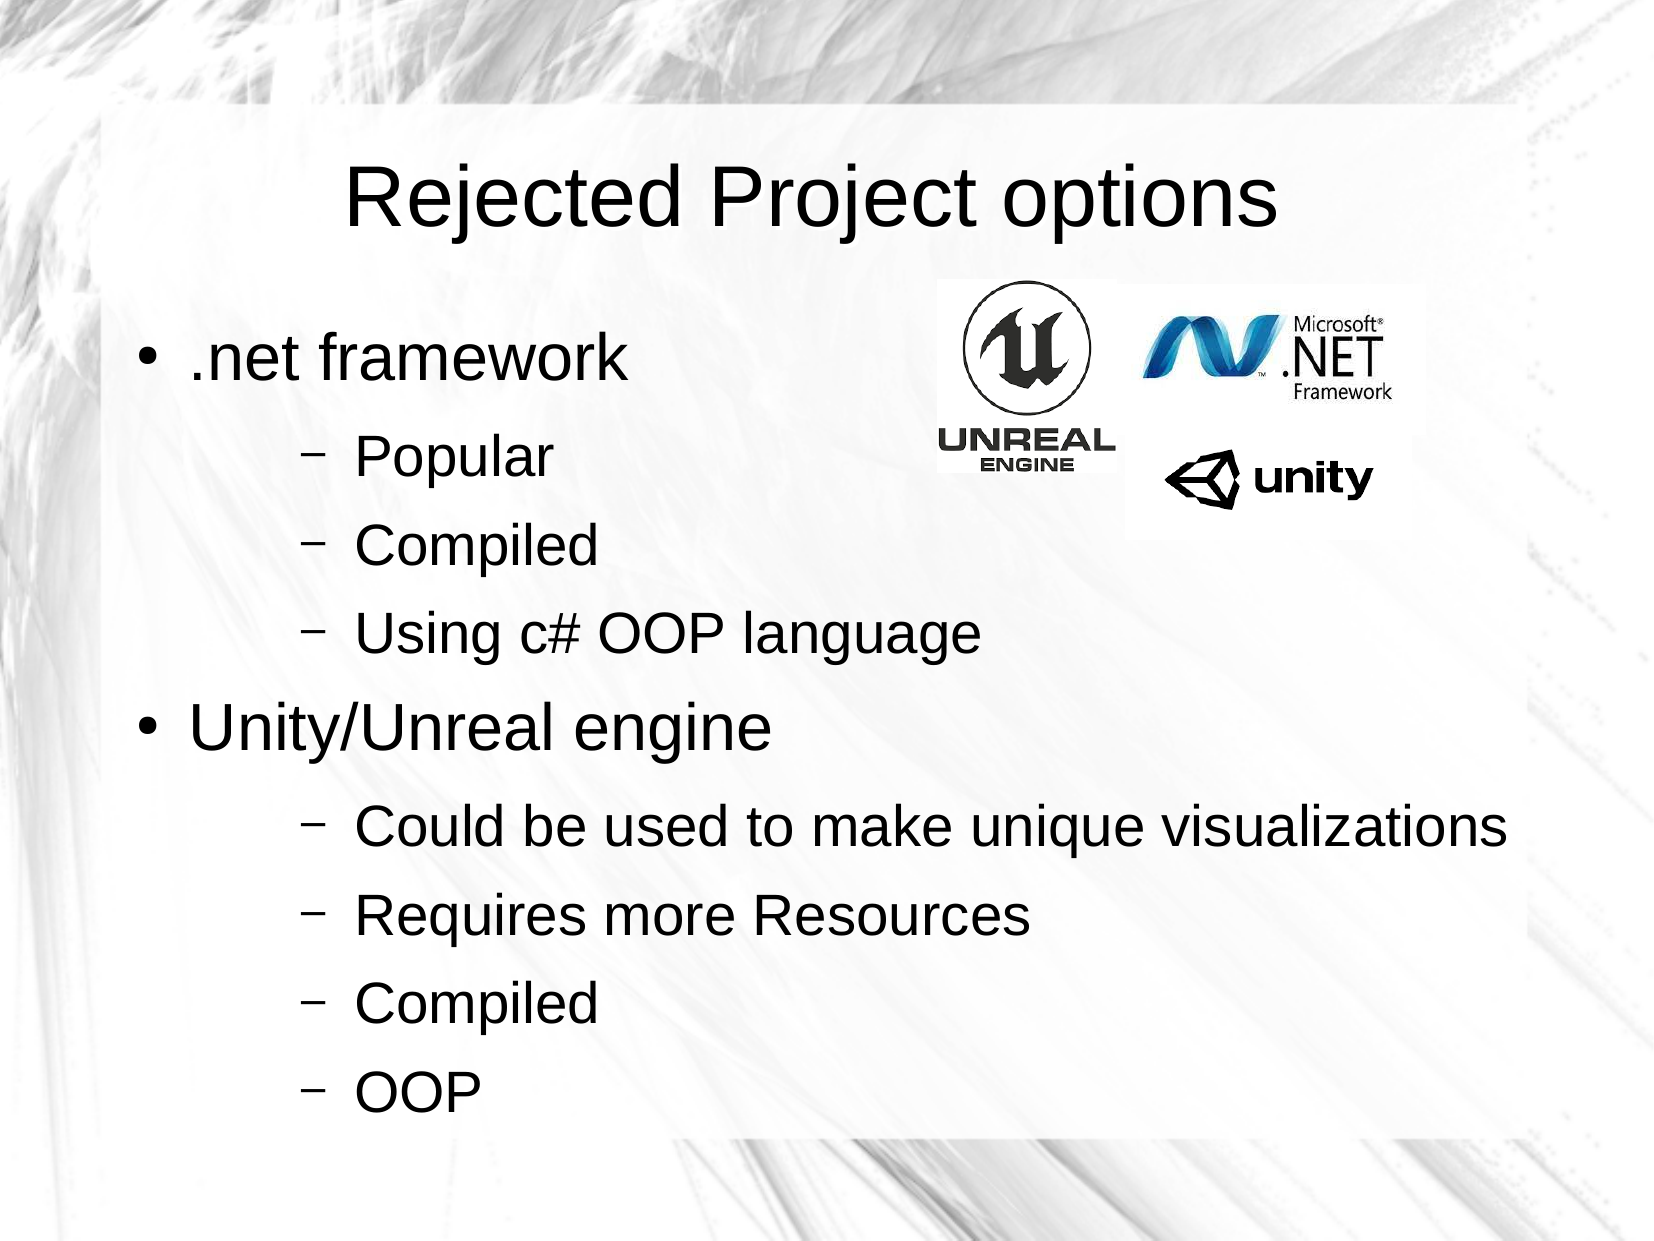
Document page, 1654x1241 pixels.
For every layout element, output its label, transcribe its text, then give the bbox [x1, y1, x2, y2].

picture [0, 0, 1654, 1241]
title Rejected Project options [118, 112, 1506, 281]
list .net framework Popular Compiled Using c# OOP language Unity/Unreal engine Could be used to make unique visualizations Requires more Resources Compiled OOP [118, 319, 1571, 1124]
